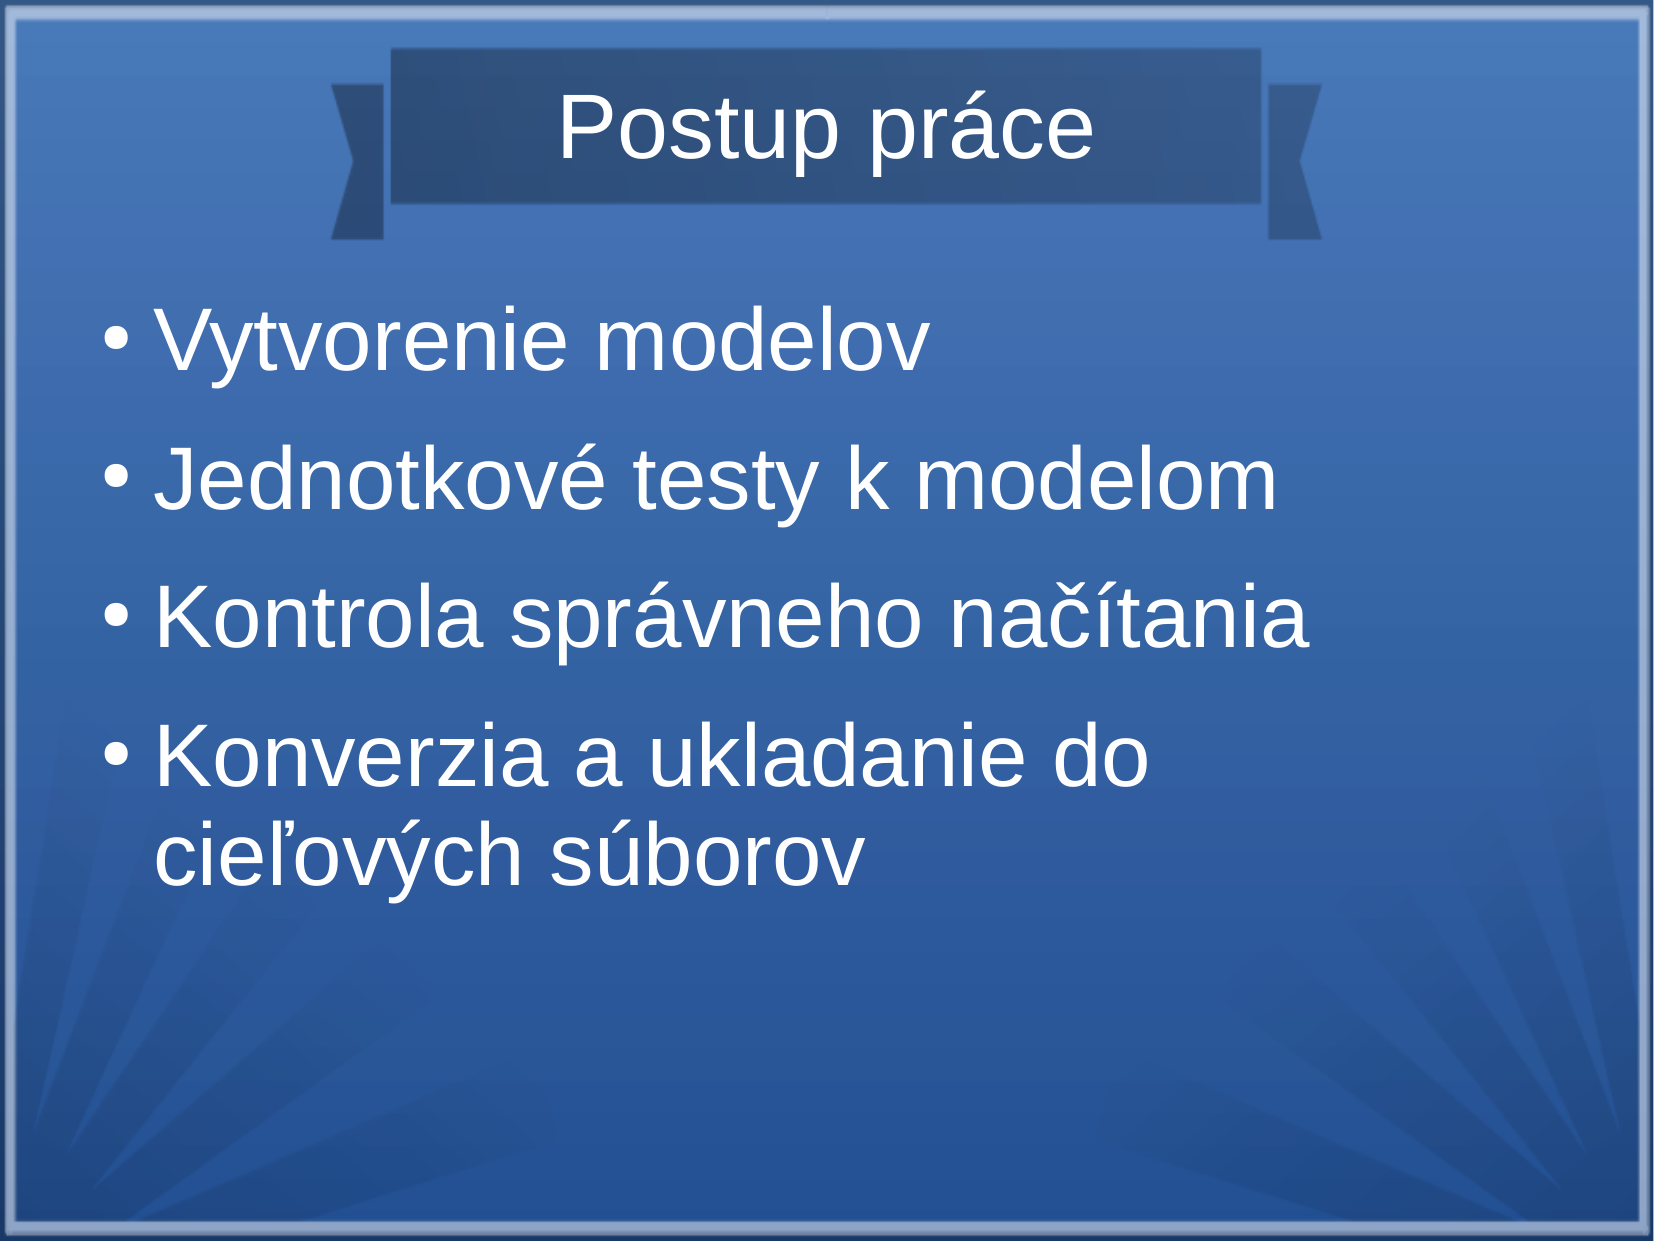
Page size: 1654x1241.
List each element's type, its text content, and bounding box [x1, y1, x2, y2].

picture [0, 0, 1654, 1241]
title Postup práce [389, 49, 1264, 205]
list Vytvorenie modelov Jednotkové testy k modelom Kontrola správneho načítania Konverzia a ukladanie do cieľových súborov [82, 290, 1538, 1241]
